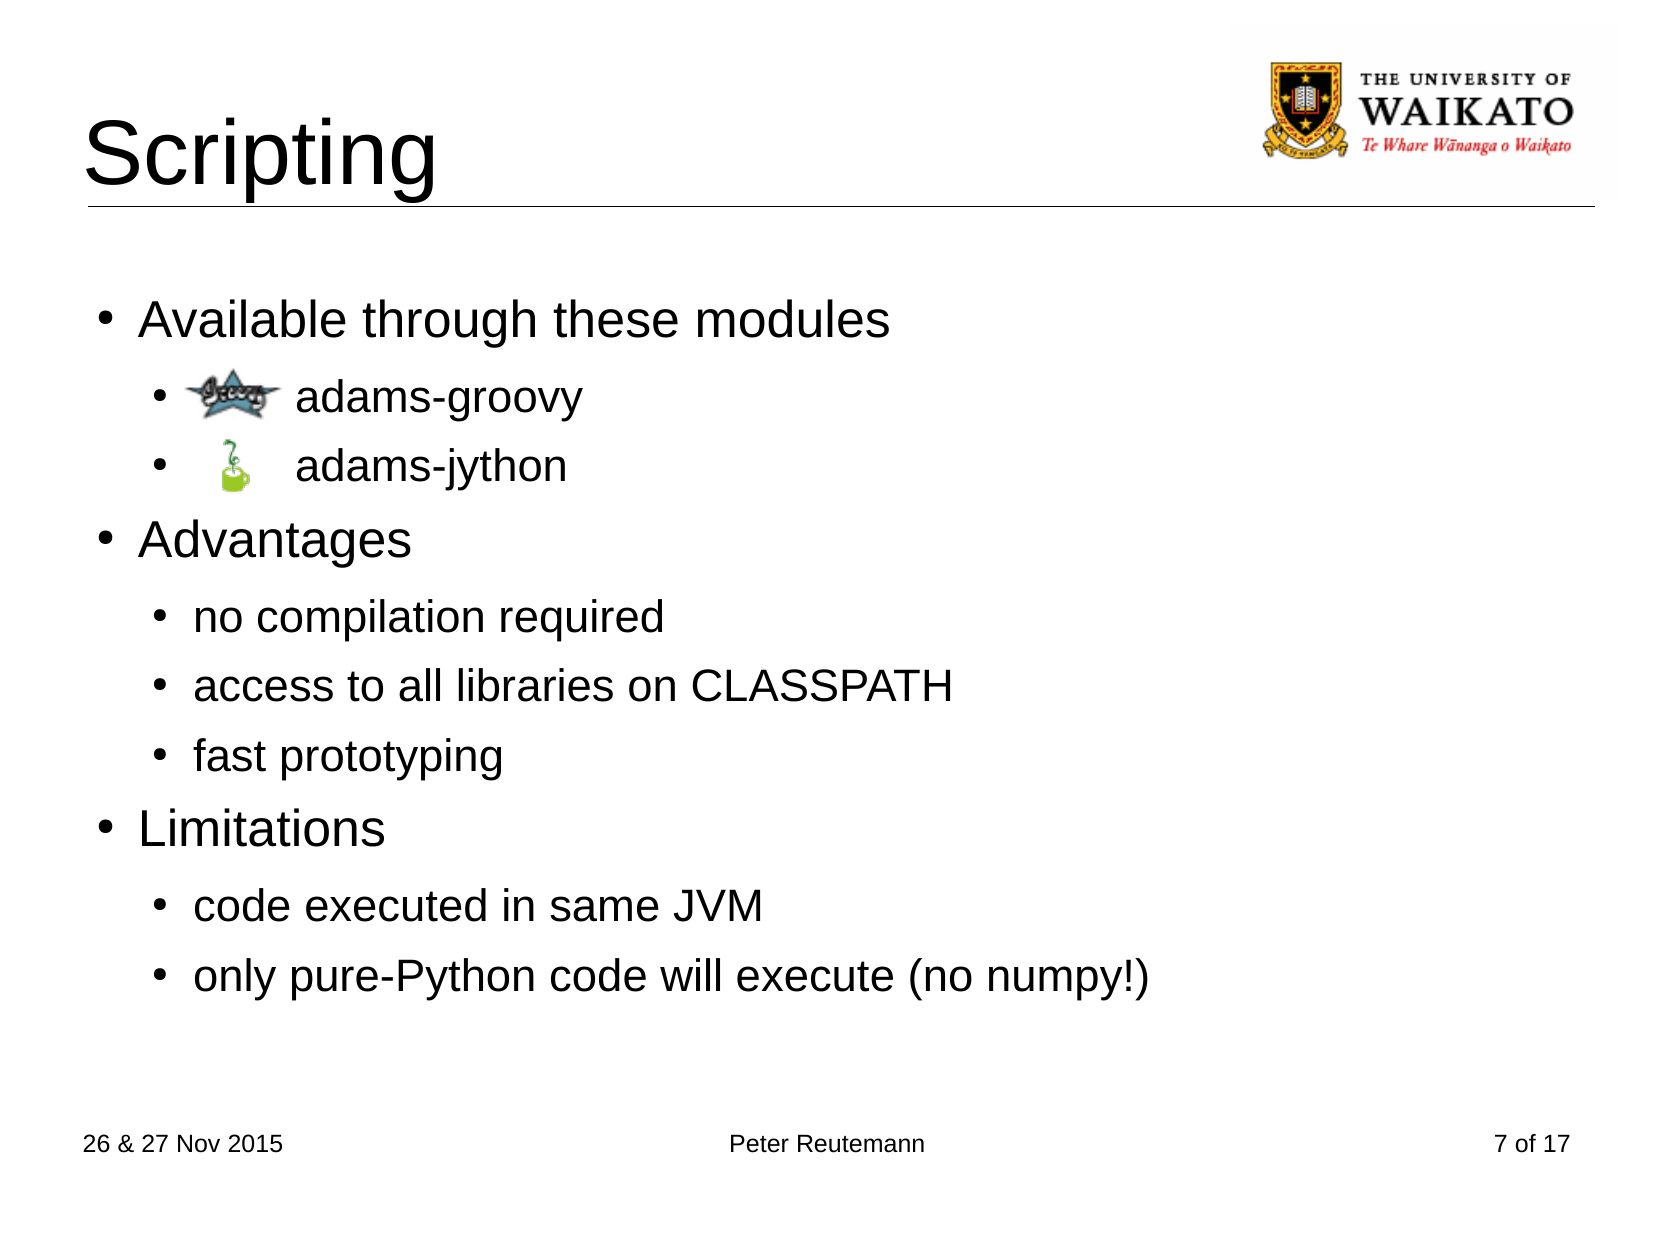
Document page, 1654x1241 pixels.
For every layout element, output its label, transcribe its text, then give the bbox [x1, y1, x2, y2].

picture [183, 342, 283, 497]
list Available through these modules adams-groovy adams-jython Advantages no compilation required access to all libraries on CLASSPATH fast prototyping Limitations code executed in same JVM only pure-Python code will execute (no numpy!) [82, 290, 1571, 1010]
picture [1228, 24, 1619, 201]
title Scripting [82, 49, 1571, 257]
